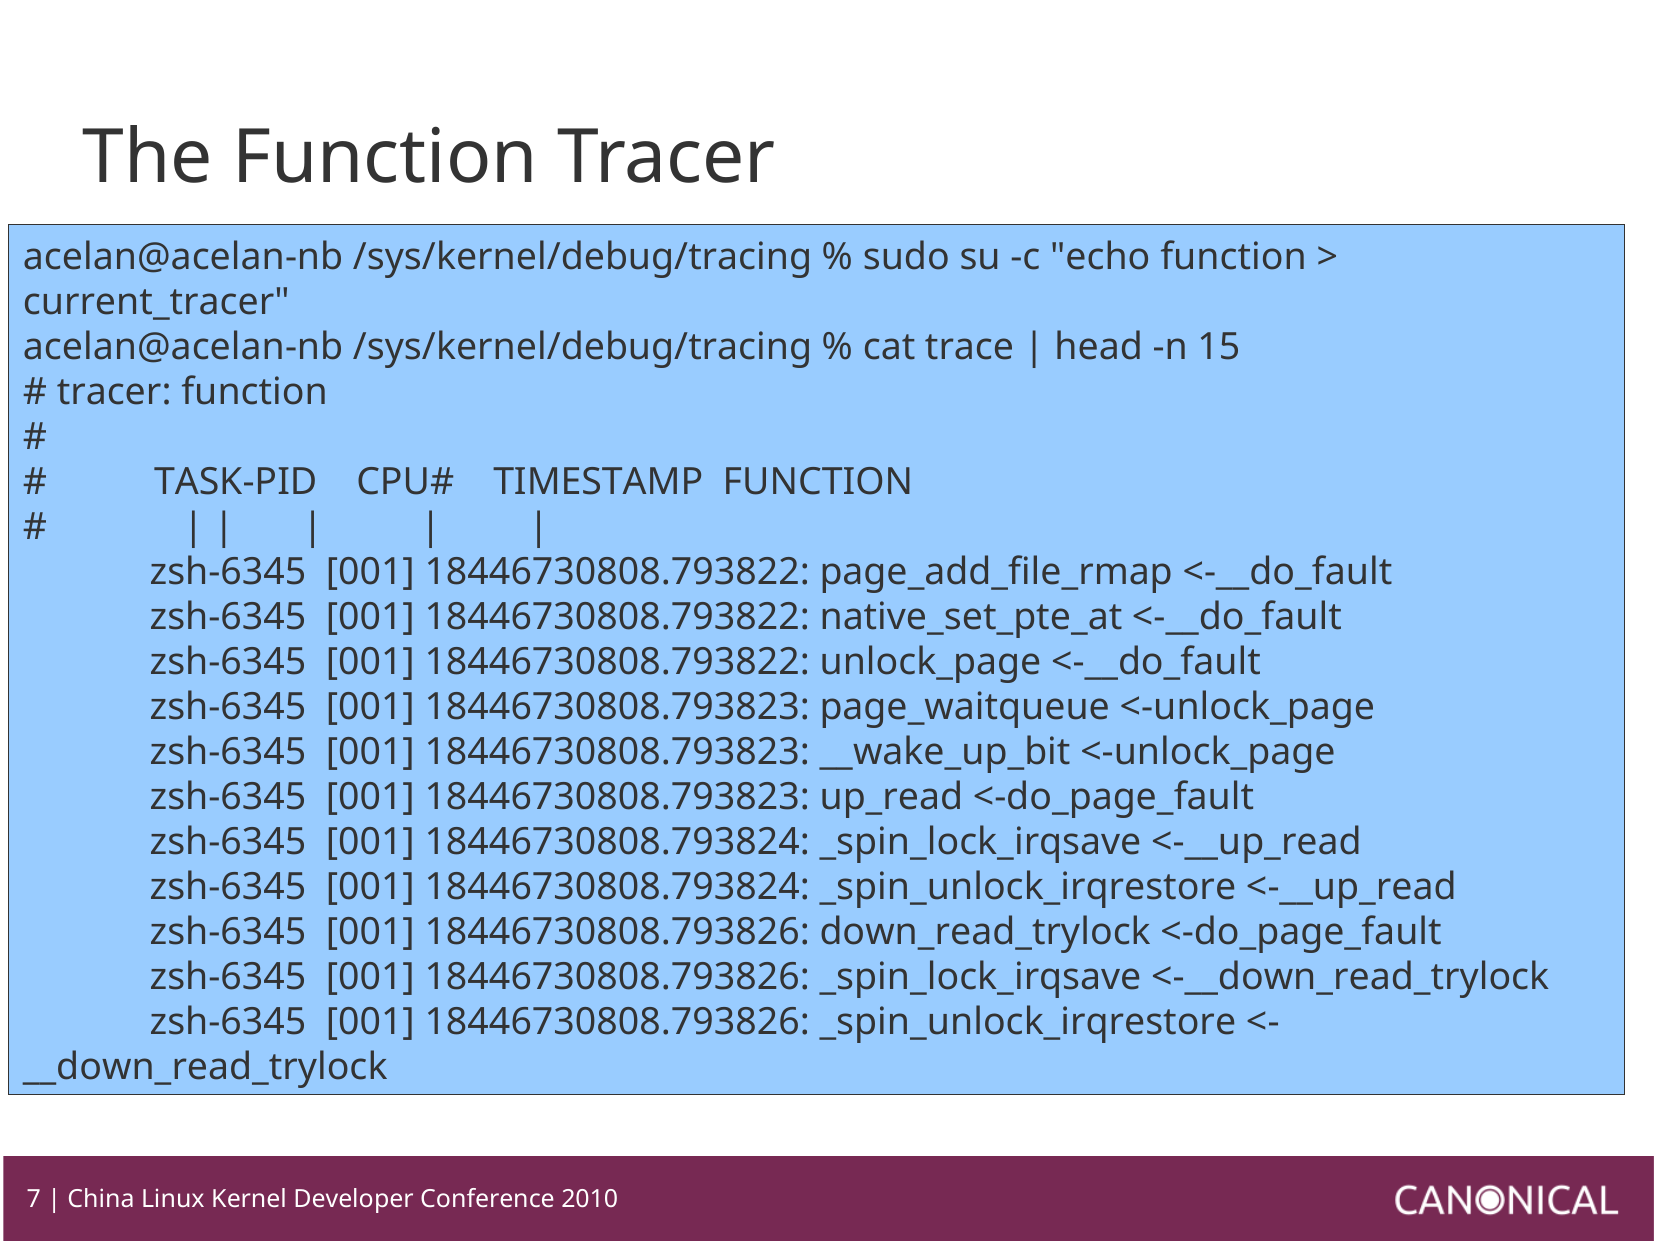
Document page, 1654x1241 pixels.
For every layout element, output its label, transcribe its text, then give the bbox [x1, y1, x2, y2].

title The Function Tracer [82, 56, 1571, 224]
text_box acelan@acelan-nb /sys/kernel/debug/tracing % sudo su -c "echo function > current_tracer" acelan@acelan-nb /sys/kernel/debug/tracing % cat trace | head -n 15 # tracer: function # # TASK-PID CPU# TIMESTAMP FUNCTION # | | | | | zsh-6345 [001] 18446730808.793822: page_add_file_rmap <-__do_fault zsh-6345 [001] 18446730808.793822: native_set_pte_at <-__do_fault zsh-6345 [001] 18446730808.793822: unlock_page <-__do_fault zsh-6345 [001] 18446730808.793823: page_waitqueue <-unlock_page zsh-6345 [001] 18446730808.793823: __wake_up_bit <-unlock_page zsh-6345 [001] 18446730808.793823: up_read <-do_page_fault zsh-6345 [001] 18446730808.793824: _spin_lock_irqsave <-__up_read zsh-6345 [001] 18446730808.793824: _spin_unlock_irqrestore <-__up_read zsh-6345 [001] 18446730808.793826: down_read_trylock <-do_page_fault zsh-6345 [001] 18446730808.793826: _spin_lock_irqsave <-__down_read_trylock zsh-6345 [001] 18446730808.793826: _spin_unlock_irqrestore <-__down_read_trylock [8, 269, 1625, 1050]
picture [3, 1156, 1654, 1241]
